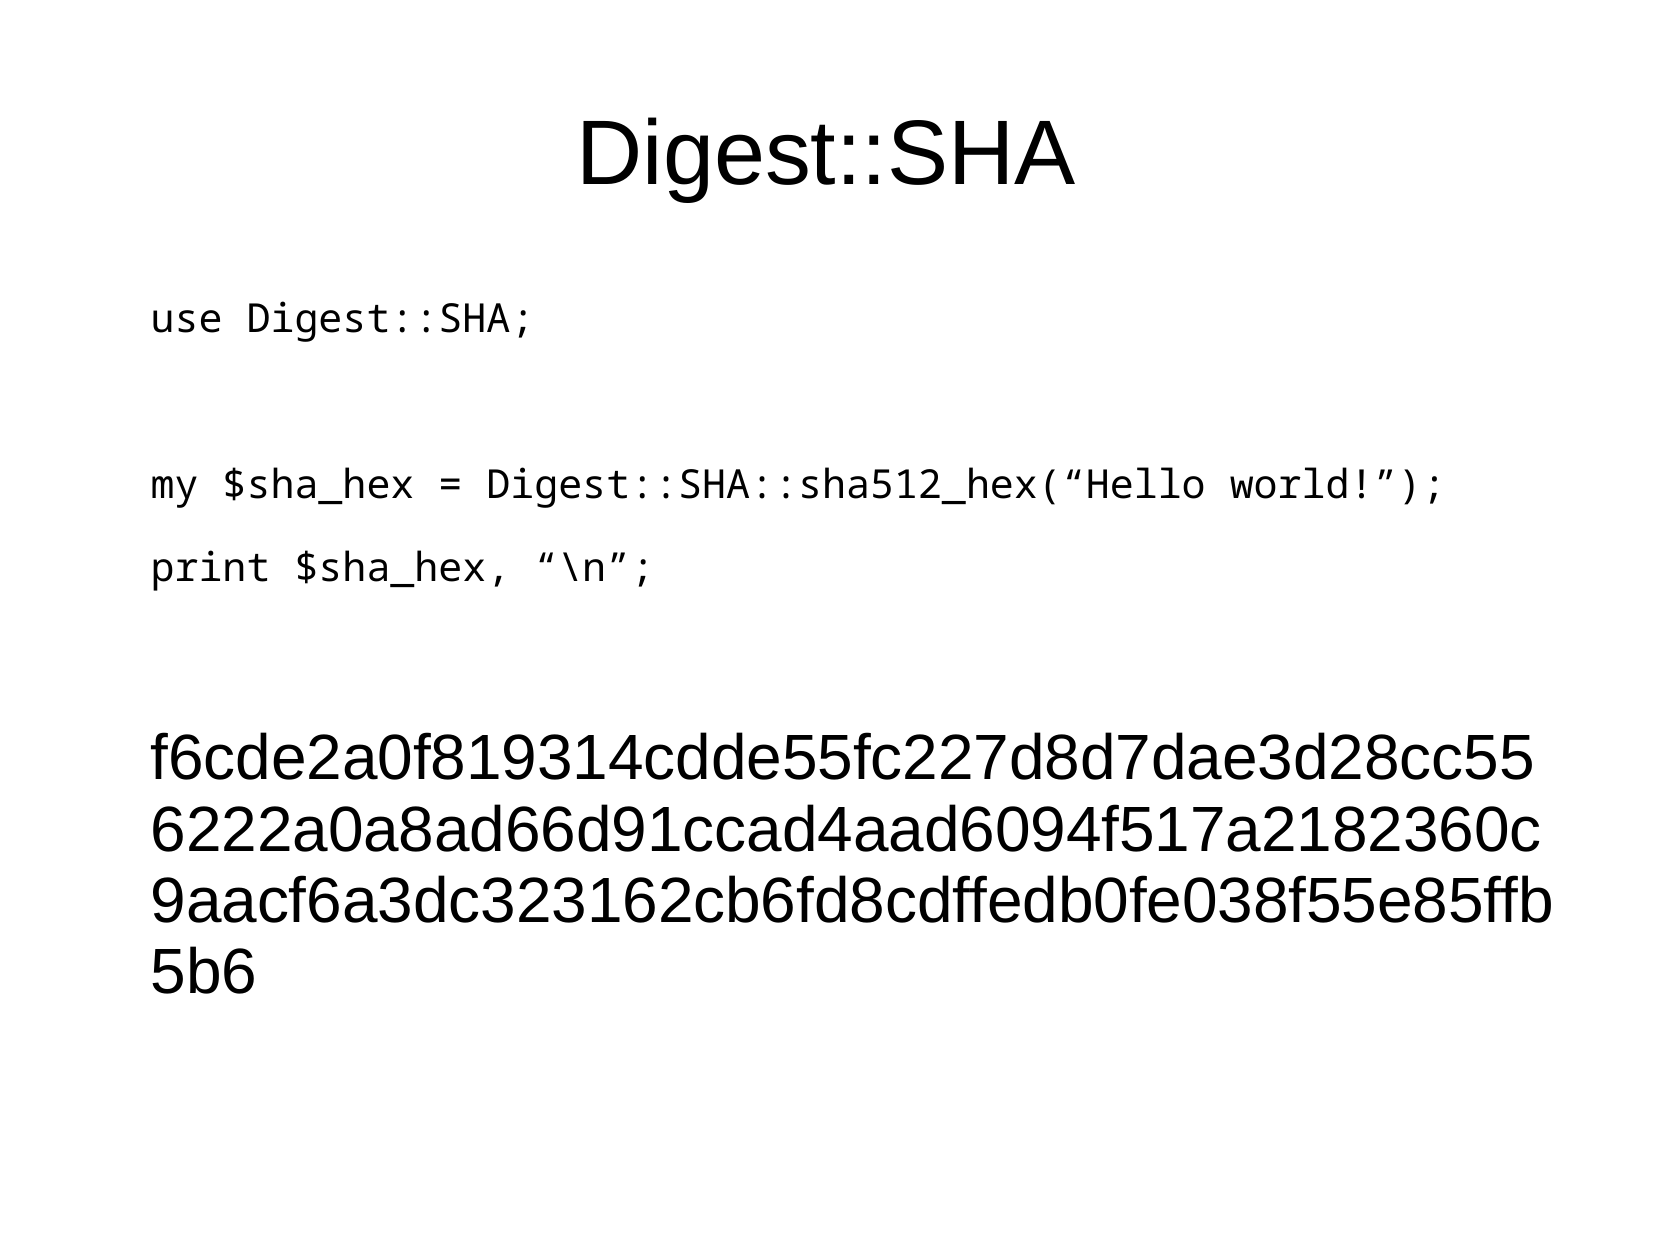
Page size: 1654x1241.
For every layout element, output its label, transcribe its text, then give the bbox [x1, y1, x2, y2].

title Digest::SHA [82, 49, 1571, 257]
list use Digest::SHA; my $sha_hex = Digest::SHA::sha512_hex(“Hello world!”); print $sha_hex, “\n”; f6cde2a0f819314cdde55fc227d8d7dae3d28cc556222a0a8ad66d91ccad4aad6094f517a2182360c9aacf6a3dc323162cb6fd8cdffedb0fe038f55e85ffb5b6 [82, 290, 1571, 1010]
